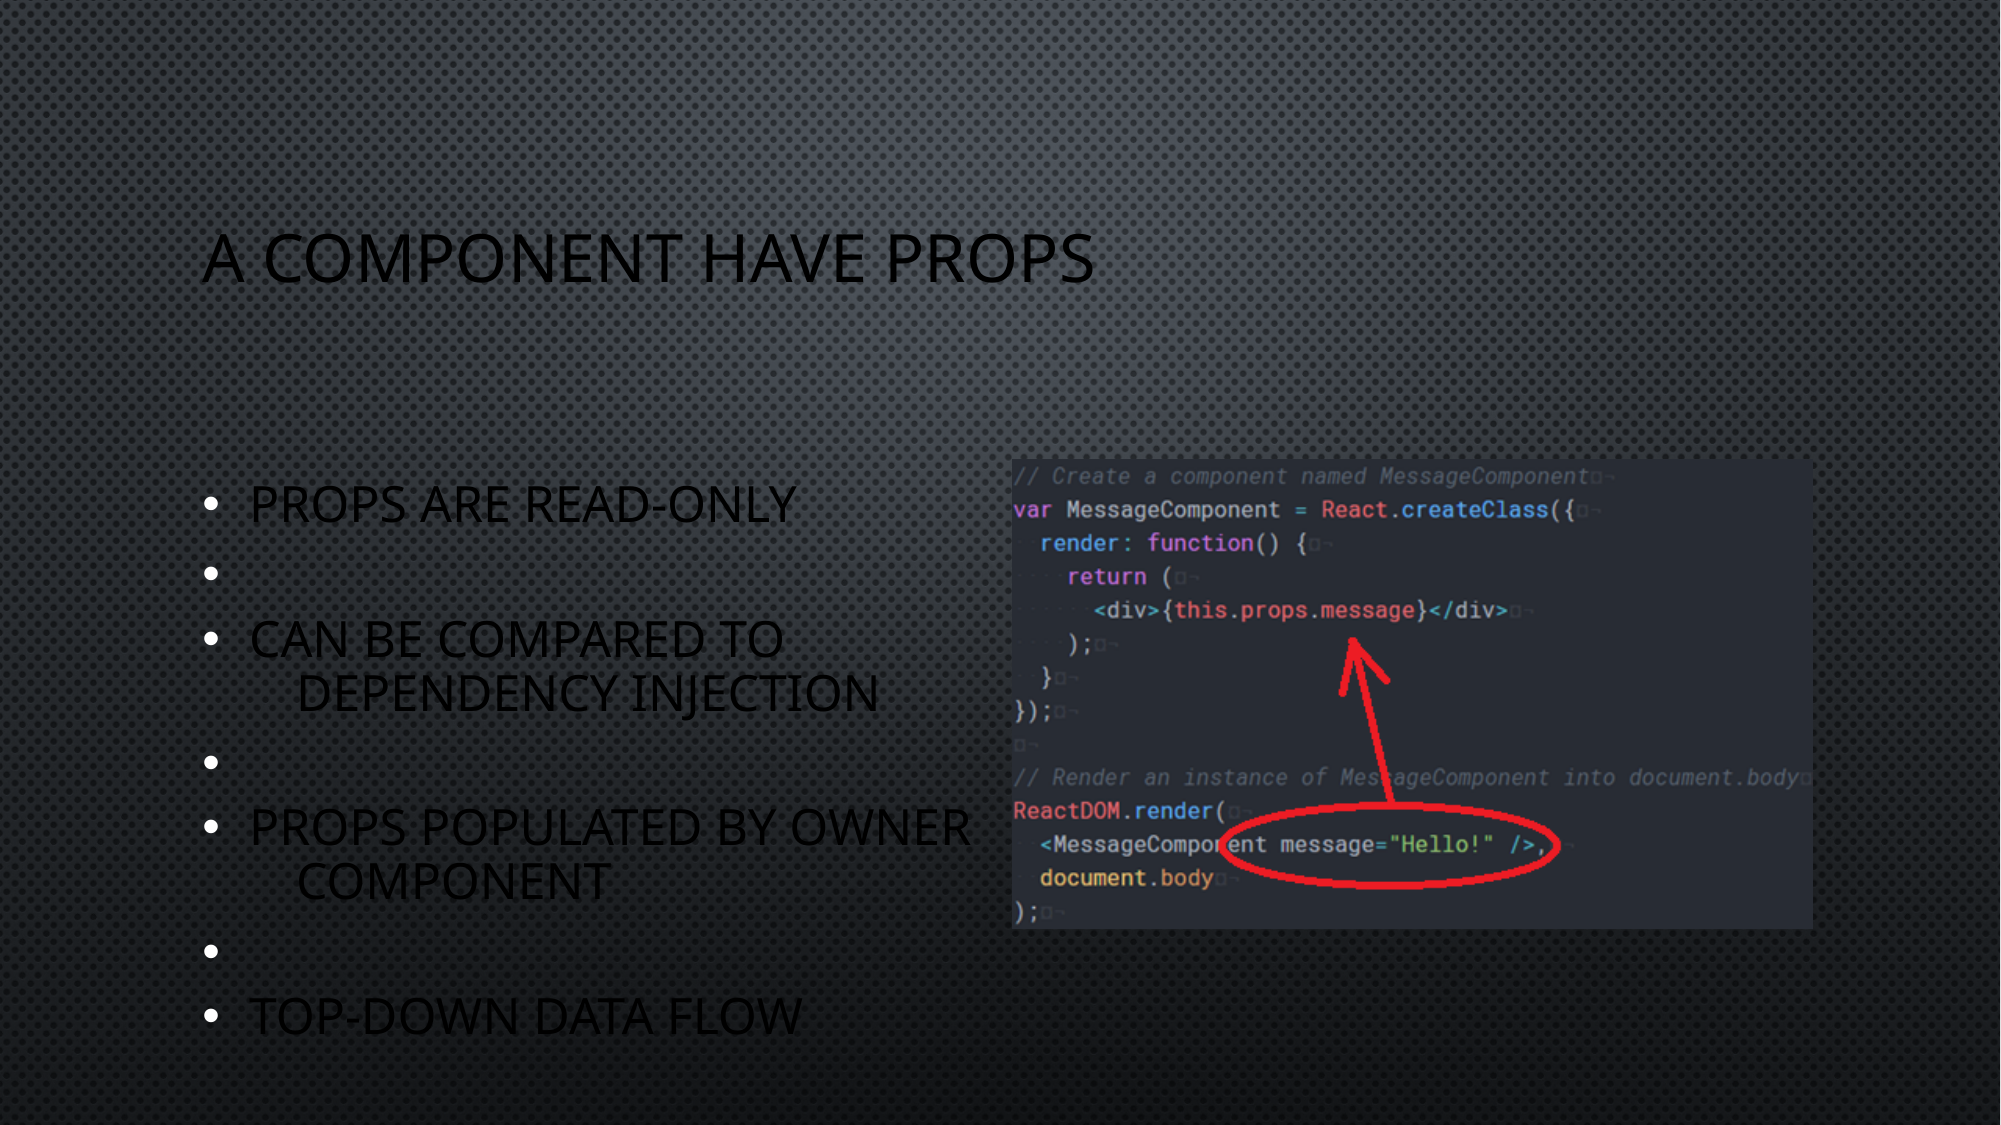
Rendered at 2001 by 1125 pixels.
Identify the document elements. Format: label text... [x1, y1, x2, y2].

picture [1012, 459, 1813, 929]
list Props are read-only Can be compared to dependency injection Props populated by Owner Component Top-Down data flow [187, 437, 1040, 1088]
title A component have props [187, 99, 1813, 413]
